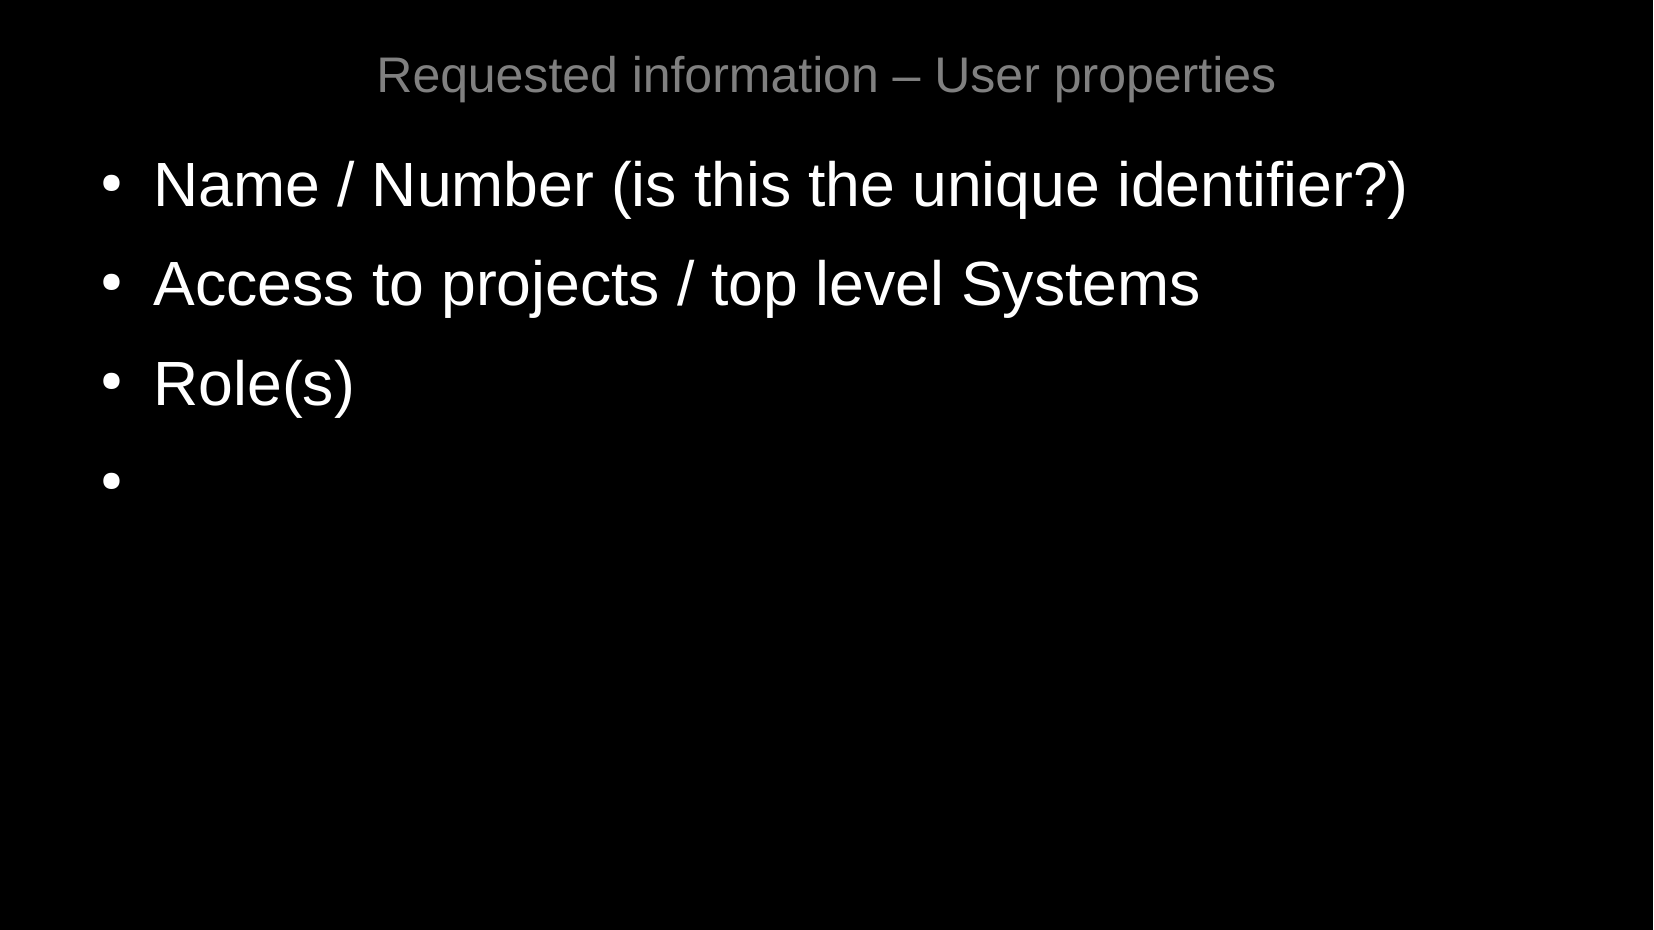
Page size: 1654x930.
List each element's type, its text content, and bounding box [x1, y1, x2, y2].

list Name / Number (is this the unique identifier?) Access to projects / top level Systems Role(s) [82, 150, 1571, 826]
title Requested information – User properties [82, 37, 1571, 113]
